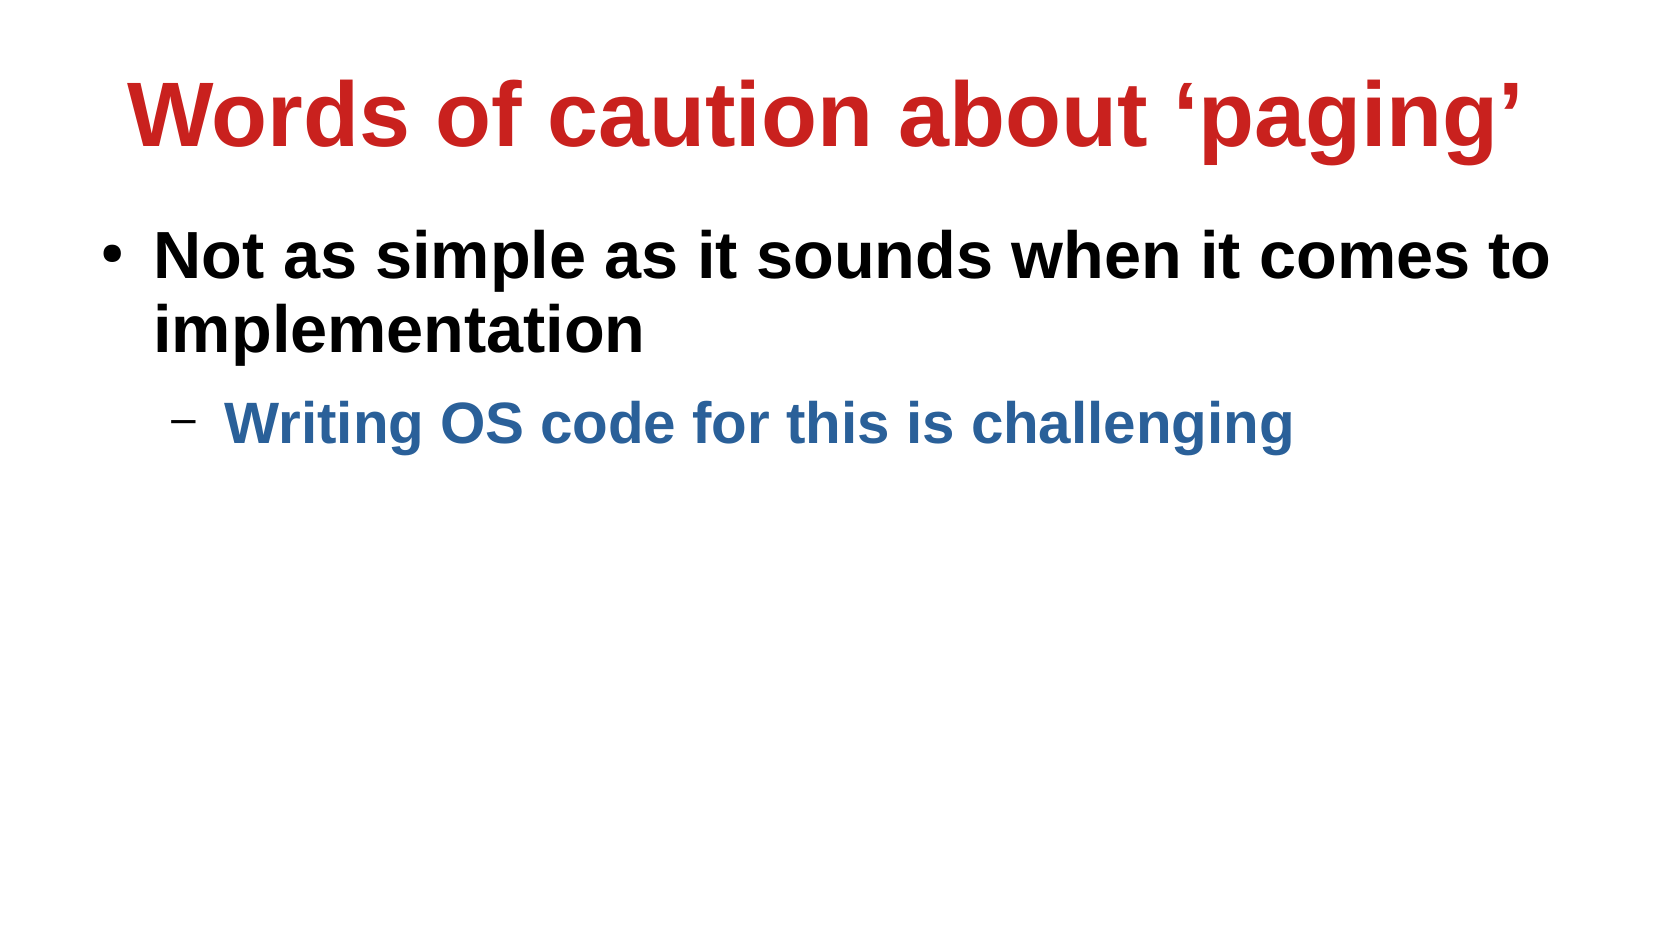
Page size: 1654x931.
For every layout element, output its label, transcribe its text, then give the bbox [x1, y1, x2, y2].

title Words of caution about ‘paging’ [82, 37, 1571, 193]
list Not as simple as it sounds when it comes to implementation Writing OS code for this is challenging [82, 217, 1571, 758]
